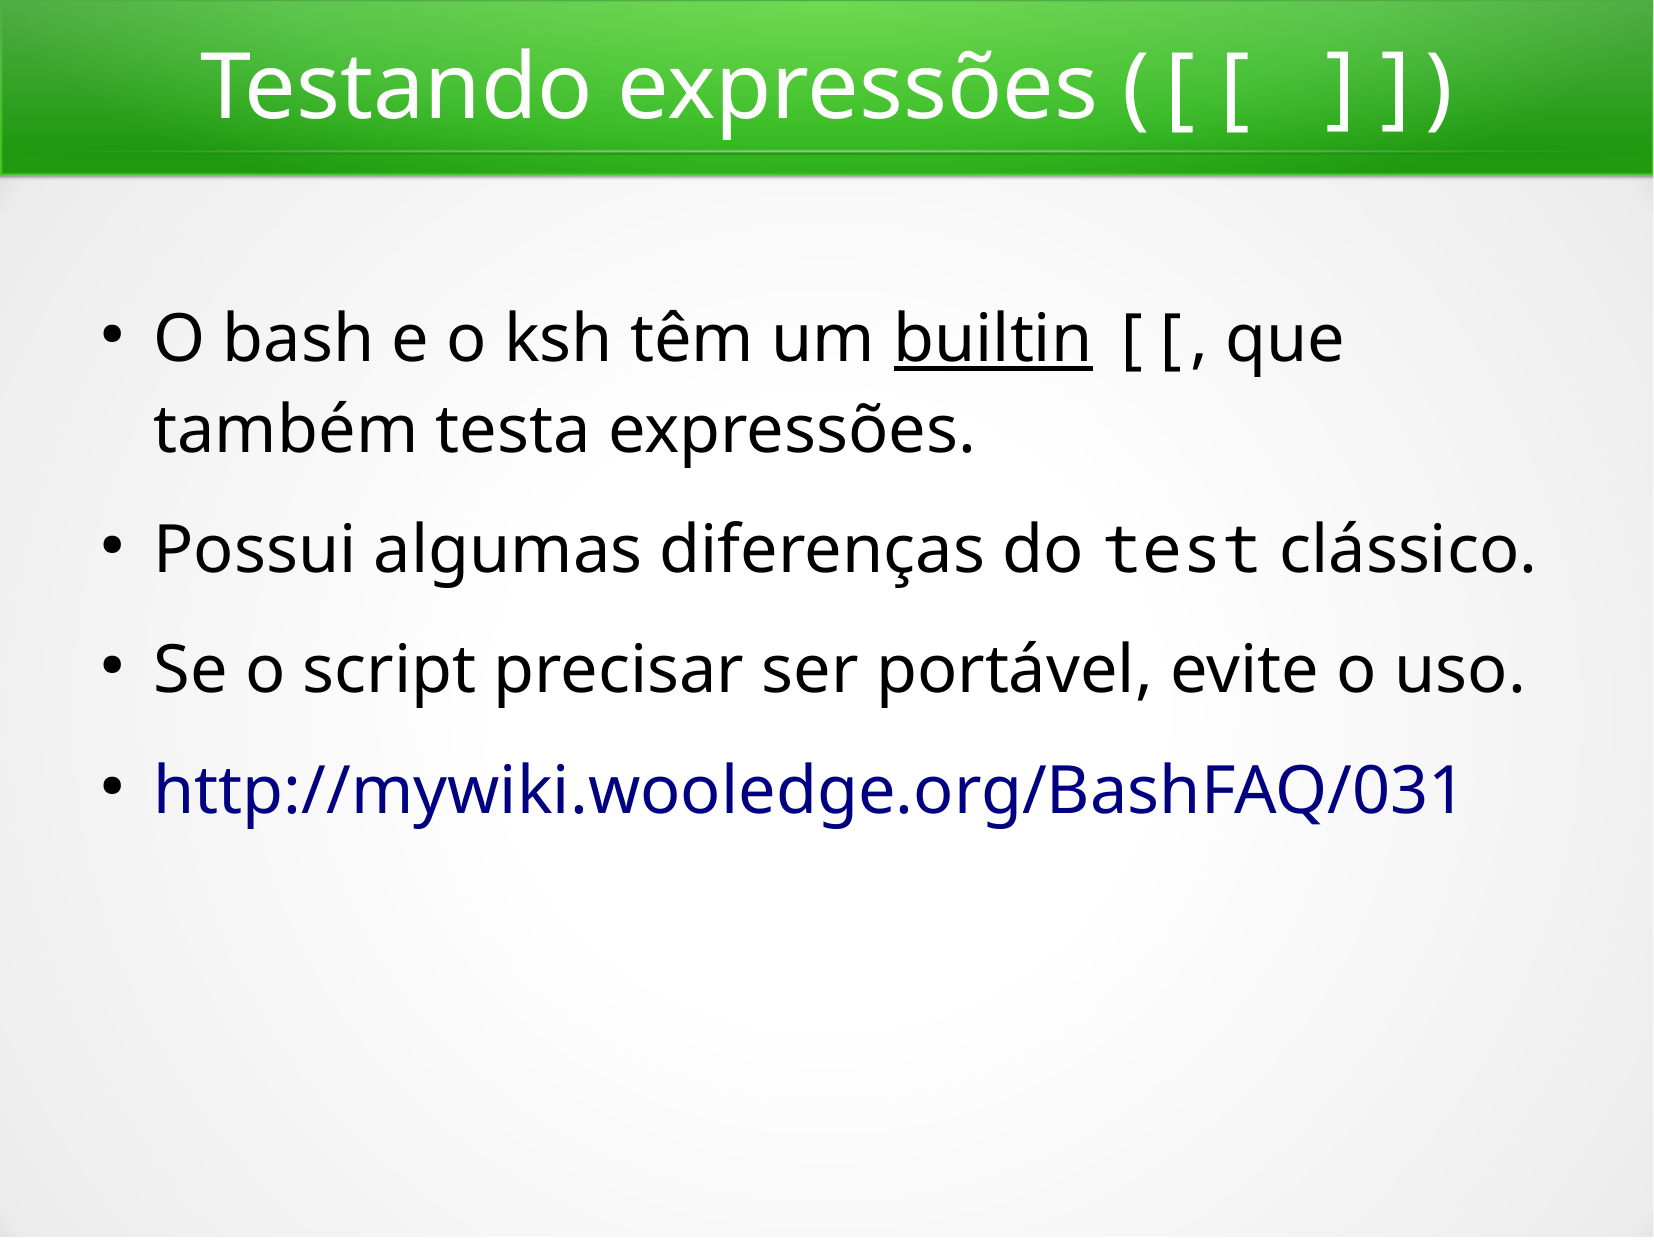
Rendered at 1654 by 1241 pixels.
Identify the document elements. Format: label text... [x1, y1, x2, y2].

list O bash e o ksh têm um builtin [[, que também testa expressões. Possui algumas diferenças do test clássico. Se o script precisar ser portável, evite o uso. http://mywiki.wooledge.org/BashFAQ/031 [82, 290, 1571, 1010]
picture [0, 0, 1654, 1237]
title Testando expressões ([[ ]]) [82, 11, 1571, 154]
